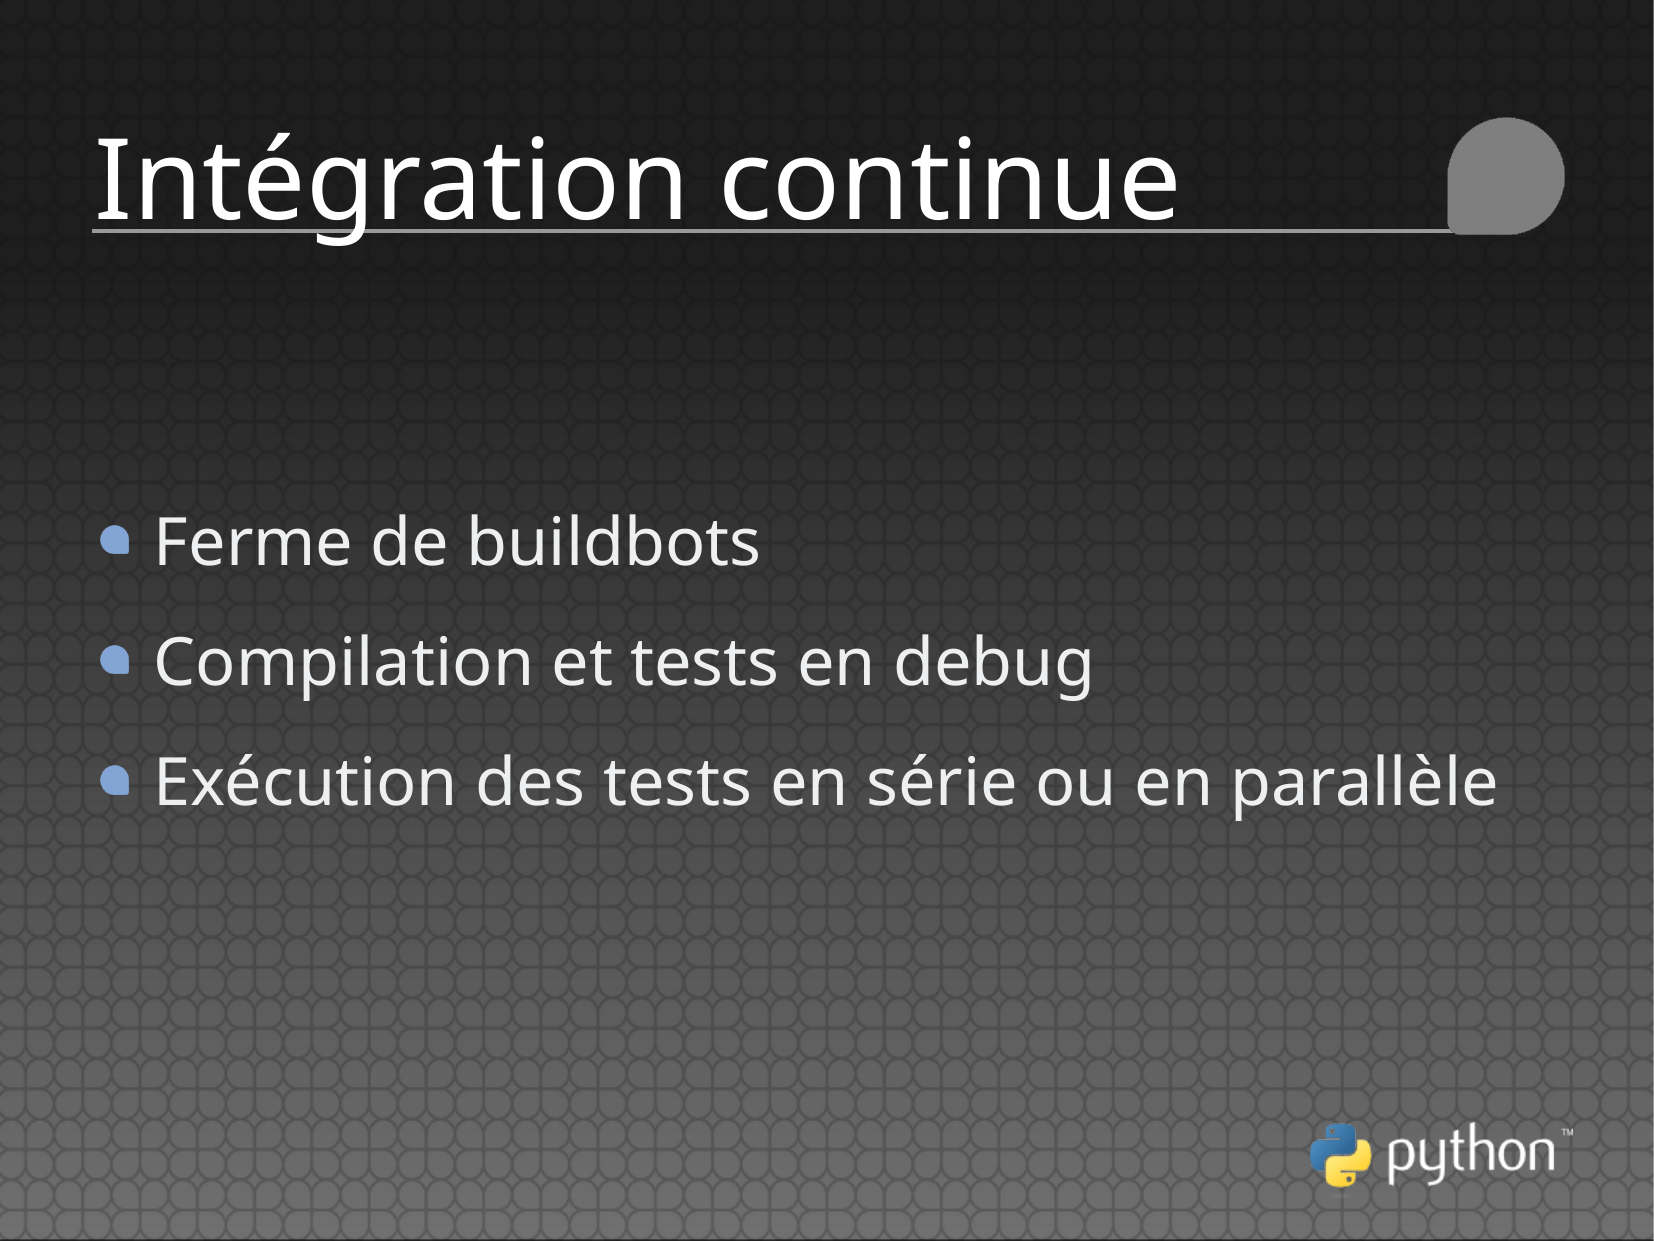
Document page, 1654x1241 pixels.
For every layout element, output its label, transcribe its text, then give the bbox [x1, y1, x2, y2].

title Intégration continue [94, 100, 1426, 251]
picture [0, 0, 1654, 1241]
list Ferme de buildbots Compilation et tests en debug Exécution des tests en série ou en parallèle [82, 373, 1571, 1094]
